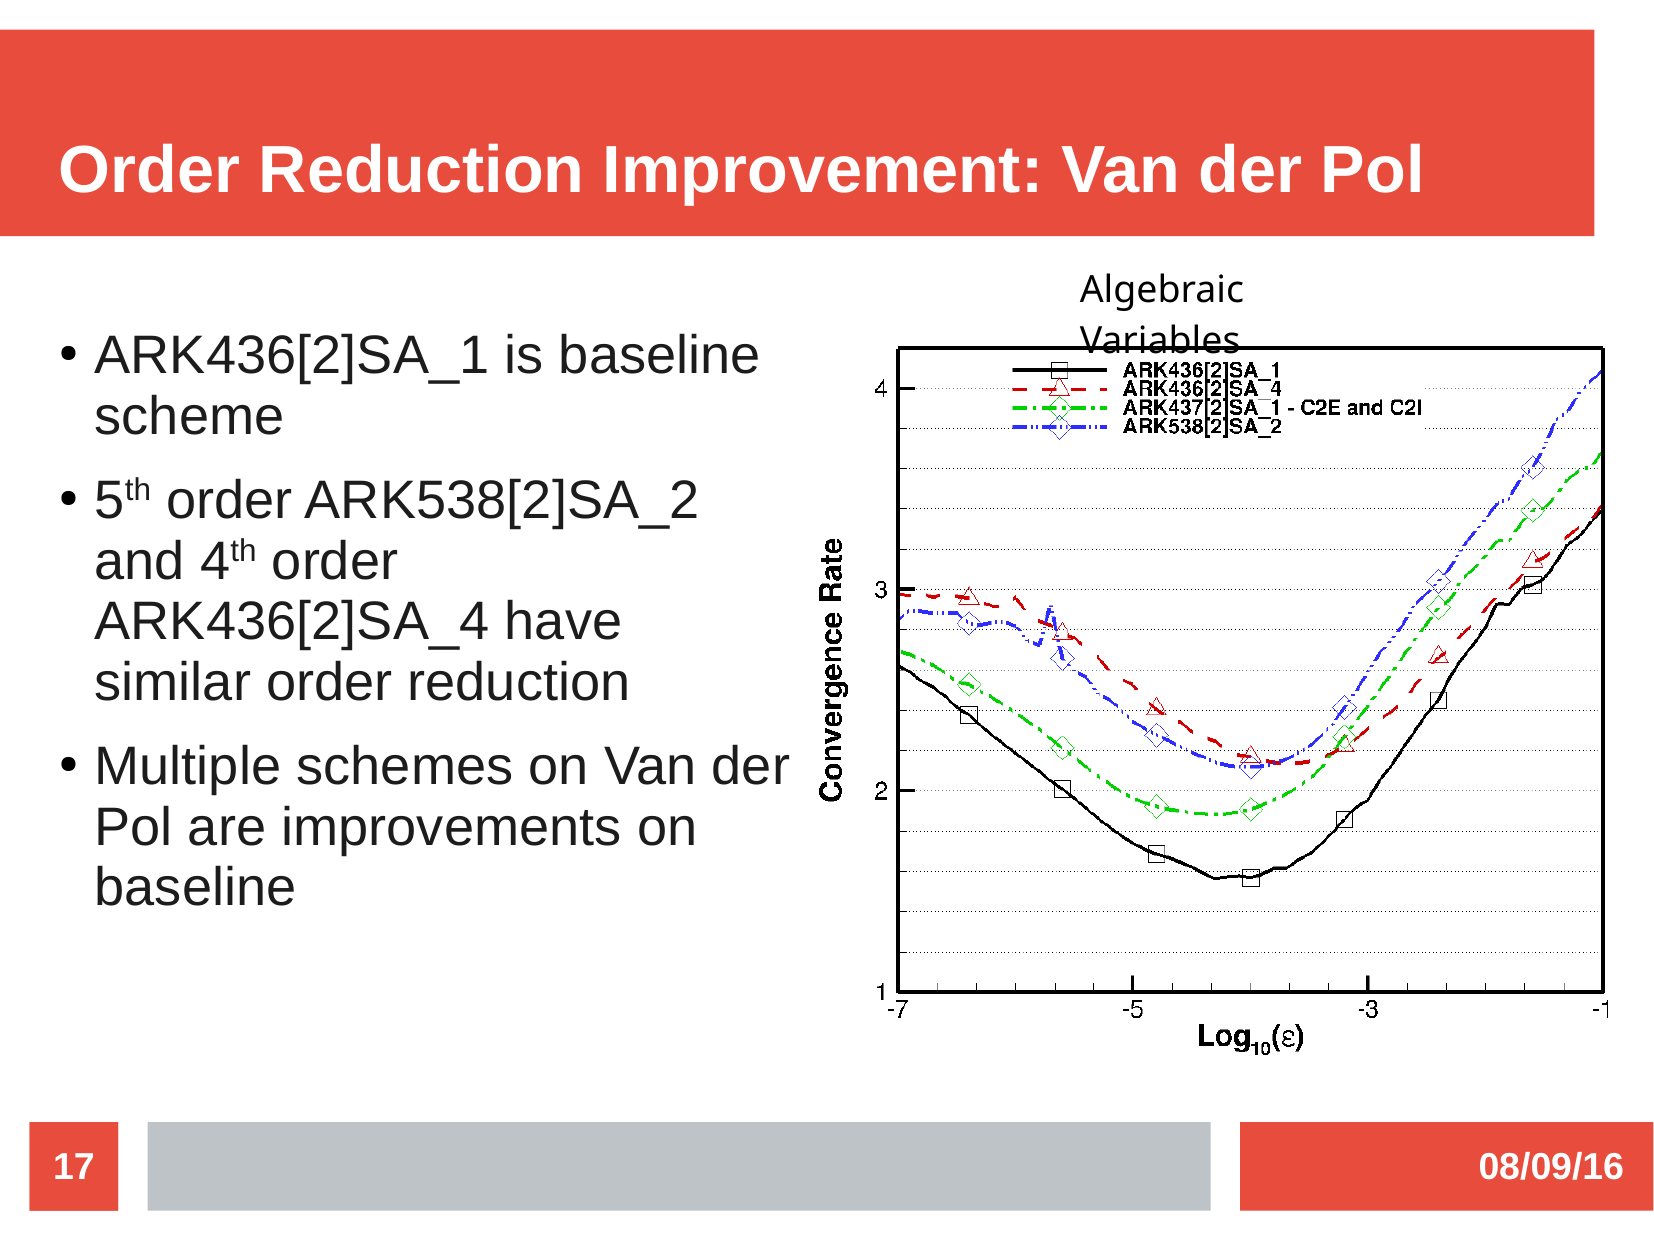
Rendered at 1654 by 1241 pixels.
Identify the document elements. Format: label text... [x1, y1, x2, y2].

picture [805, 330, 1618, 1066]
list ARK436[2]SA_1 is baseline scheme 5th order ARK538[2]SA_2 and 4th order ARK436[2]SA_4 have similar order reduction Multiple schemes on Van der Pol are improvements on baseline [59, 324, 794, 1093]
picture [1174, 335, 1186, 351]
picture [1084, 330, 1096, 348]
title Order Reduction Improvement: Van der Pol [59, 59, 1595, 207]
text_box Algebraic Variables [1065, 255, 1396, 318]
